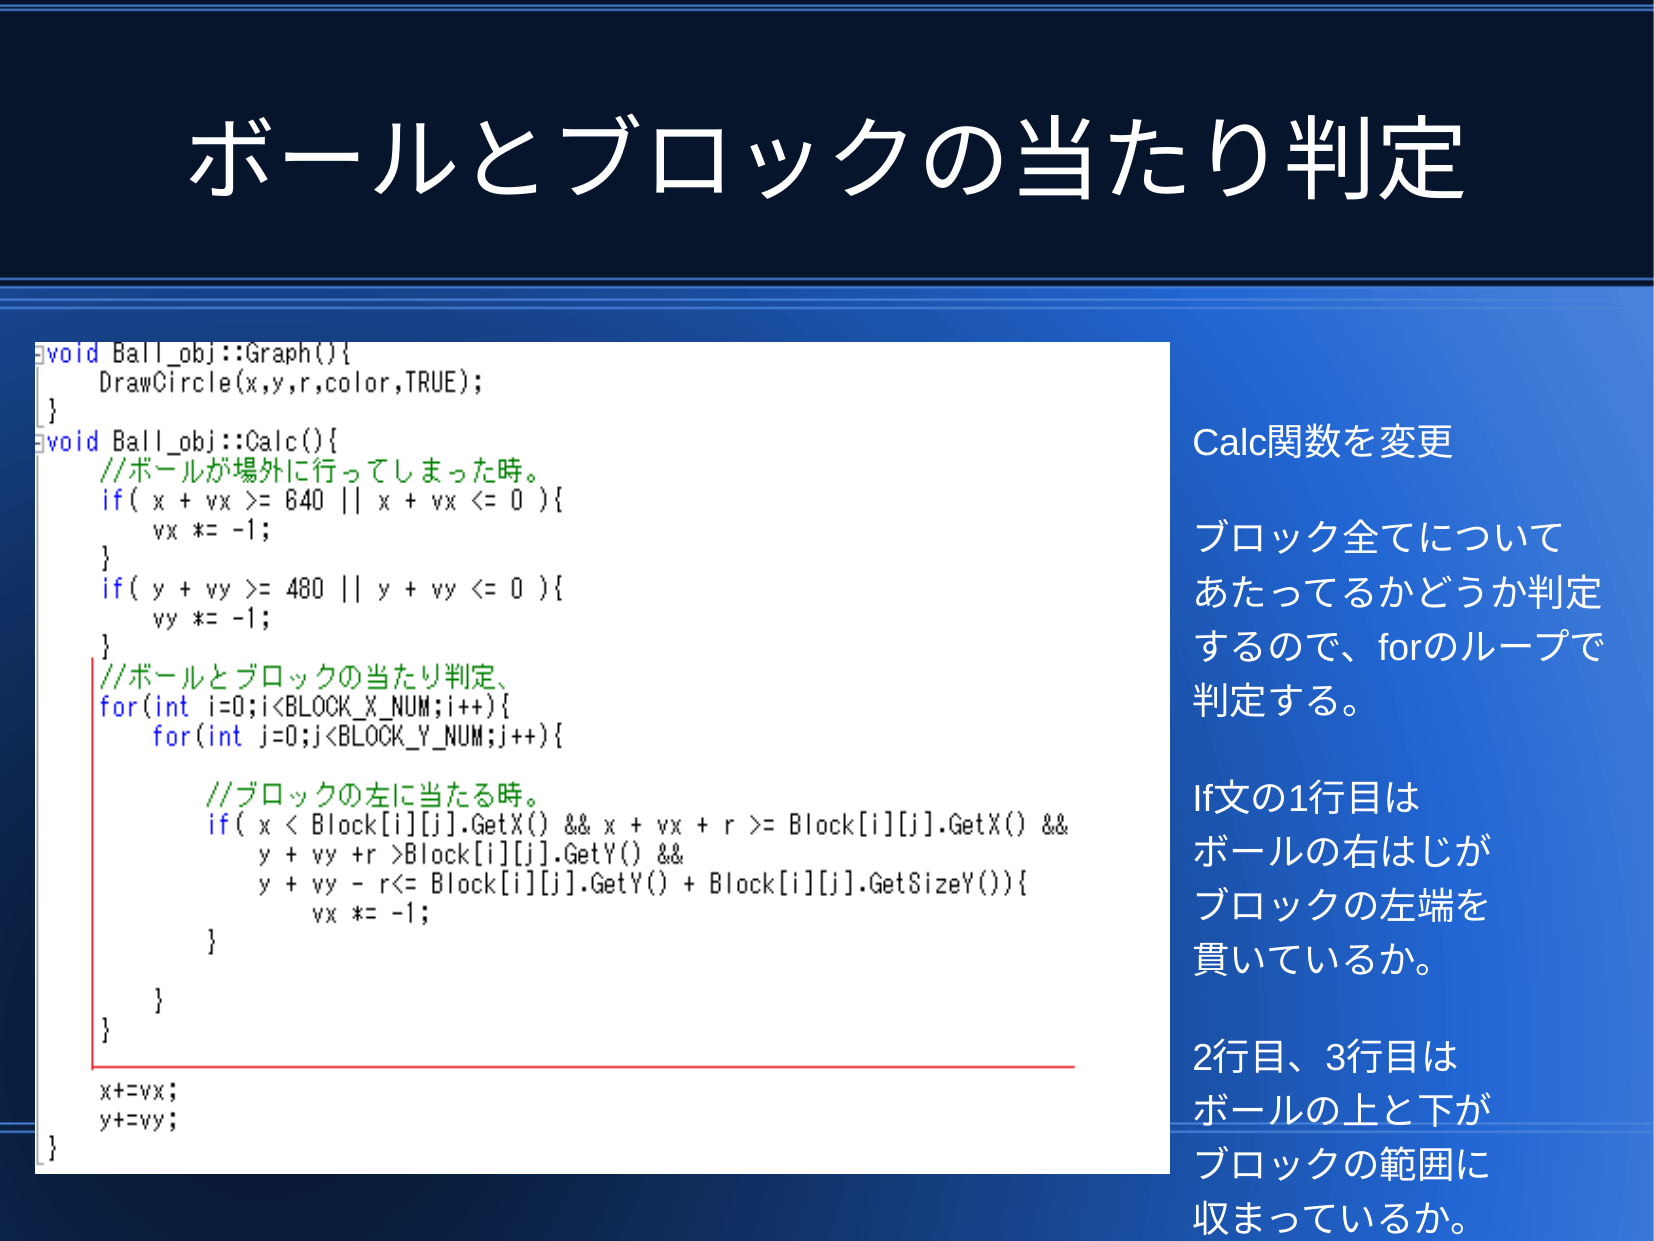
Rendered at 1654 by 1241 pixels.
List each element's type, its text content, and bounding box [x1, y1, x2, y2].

text_box Calc関数を変更 ブロック全てについて あたってるかどうか判定 するので、forのループで 判定する。 If文の1行目は ボールの右はじが ブロックの左端を 貫いているか。 2行目、3行目は ボールの上と下が ブロックの範囲に 収まっているか。 しっかりコメントアウトも しておいたほうがいいだろう。 [1177, 404, 1654, 1146]
title ボールとブロックの当たり判定 [82, 49, 1571, 257]
picture [0, 0, 1654, 1241]
